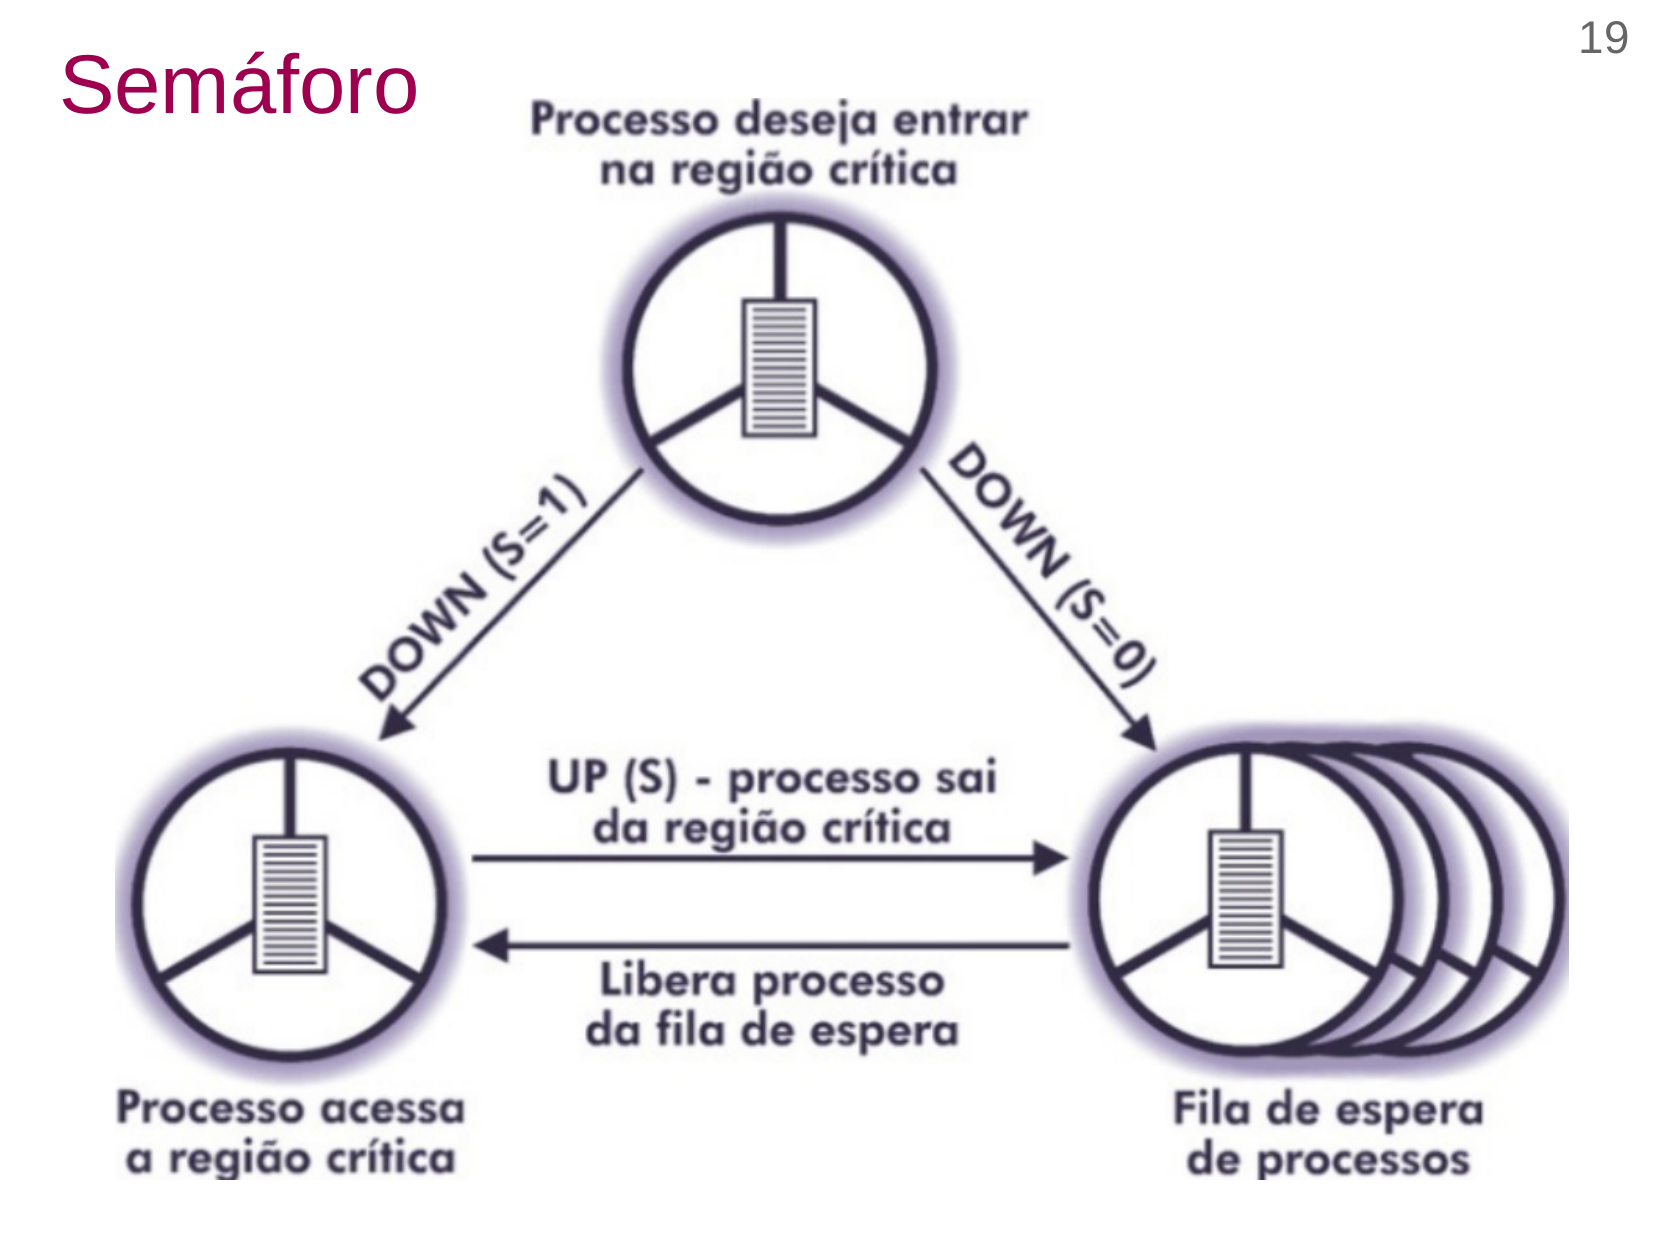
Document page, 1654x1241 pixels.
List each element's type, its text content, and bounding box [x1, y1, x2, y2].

title Semáforo [59, 29, 1595, 148]
picture [115, 148, 1569, 1180]
